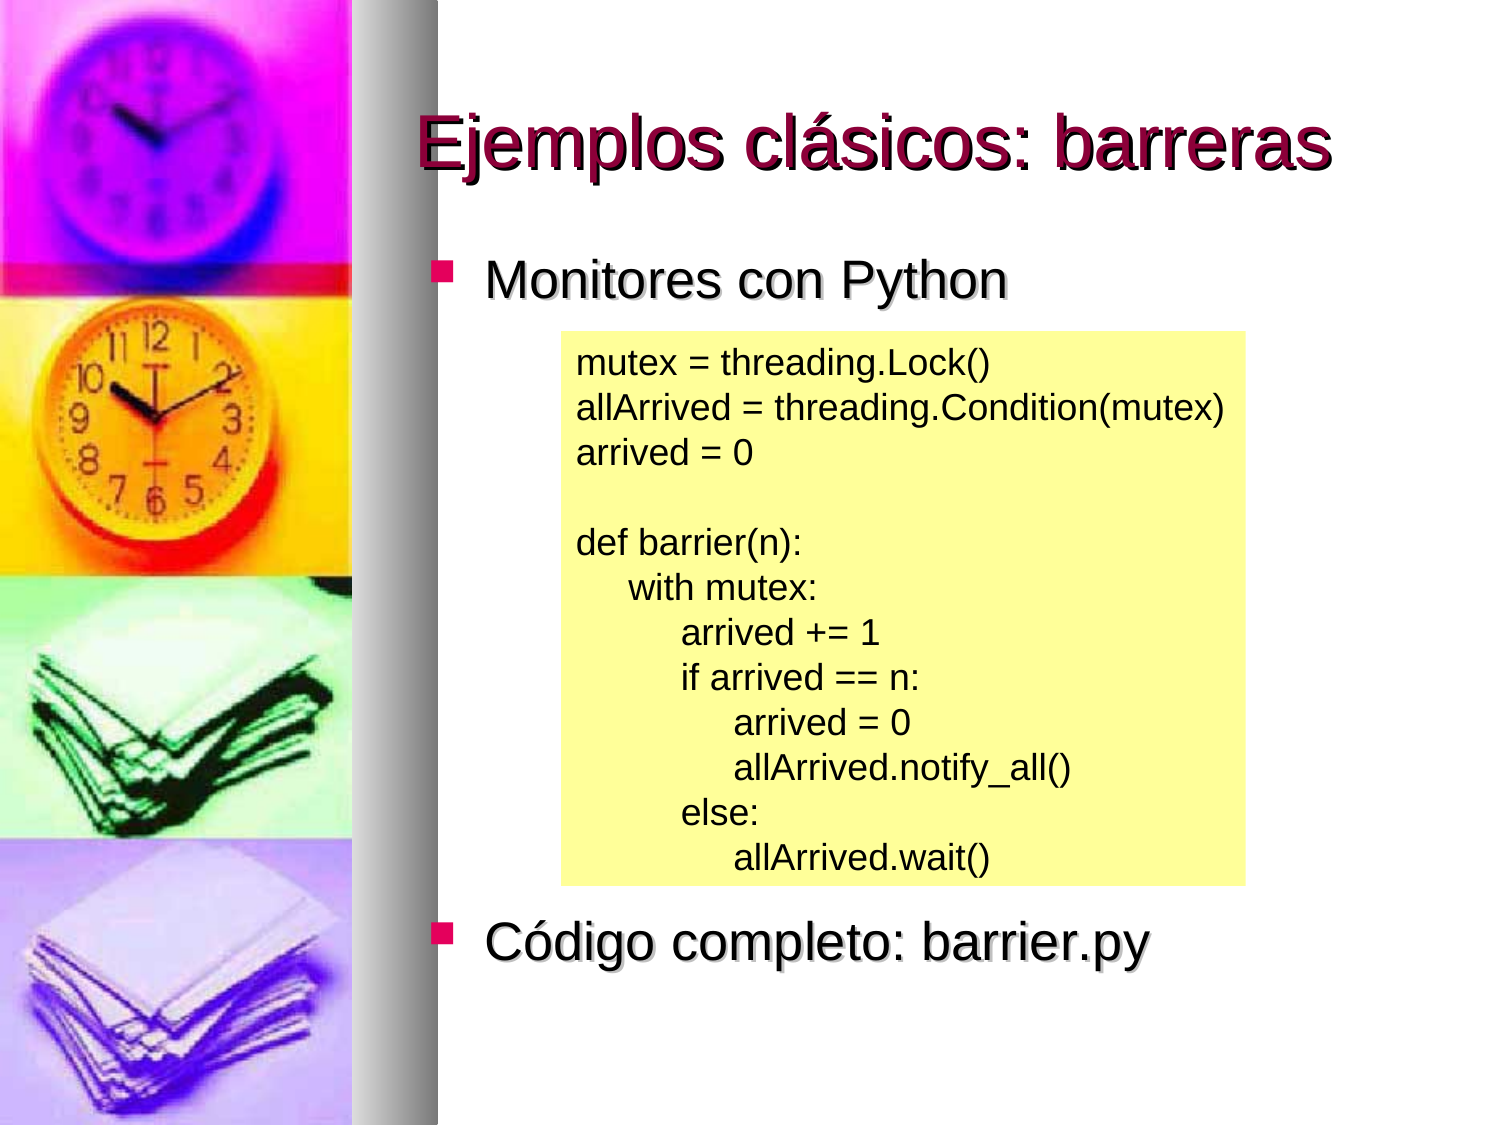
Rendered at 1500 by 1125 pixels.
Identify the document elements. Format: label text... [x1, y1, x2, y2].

picture [0, 0, 352, 1125]
list Monitores con Python Código completo: barrier.py [413, 236, 1431, 1063]
text_box mutex = threading.Lock() allArrived = threading.Condition(mutex) arrived = 0 def barrier(n): with mutex: arrived += 1 if arrived == n: arrived = 0 allArrived.notify_all() else: allArrived.wait() [561, 331, 1246, 886]
title Ejemplos clásicos: barreras [399, 37, 1450, 238]
